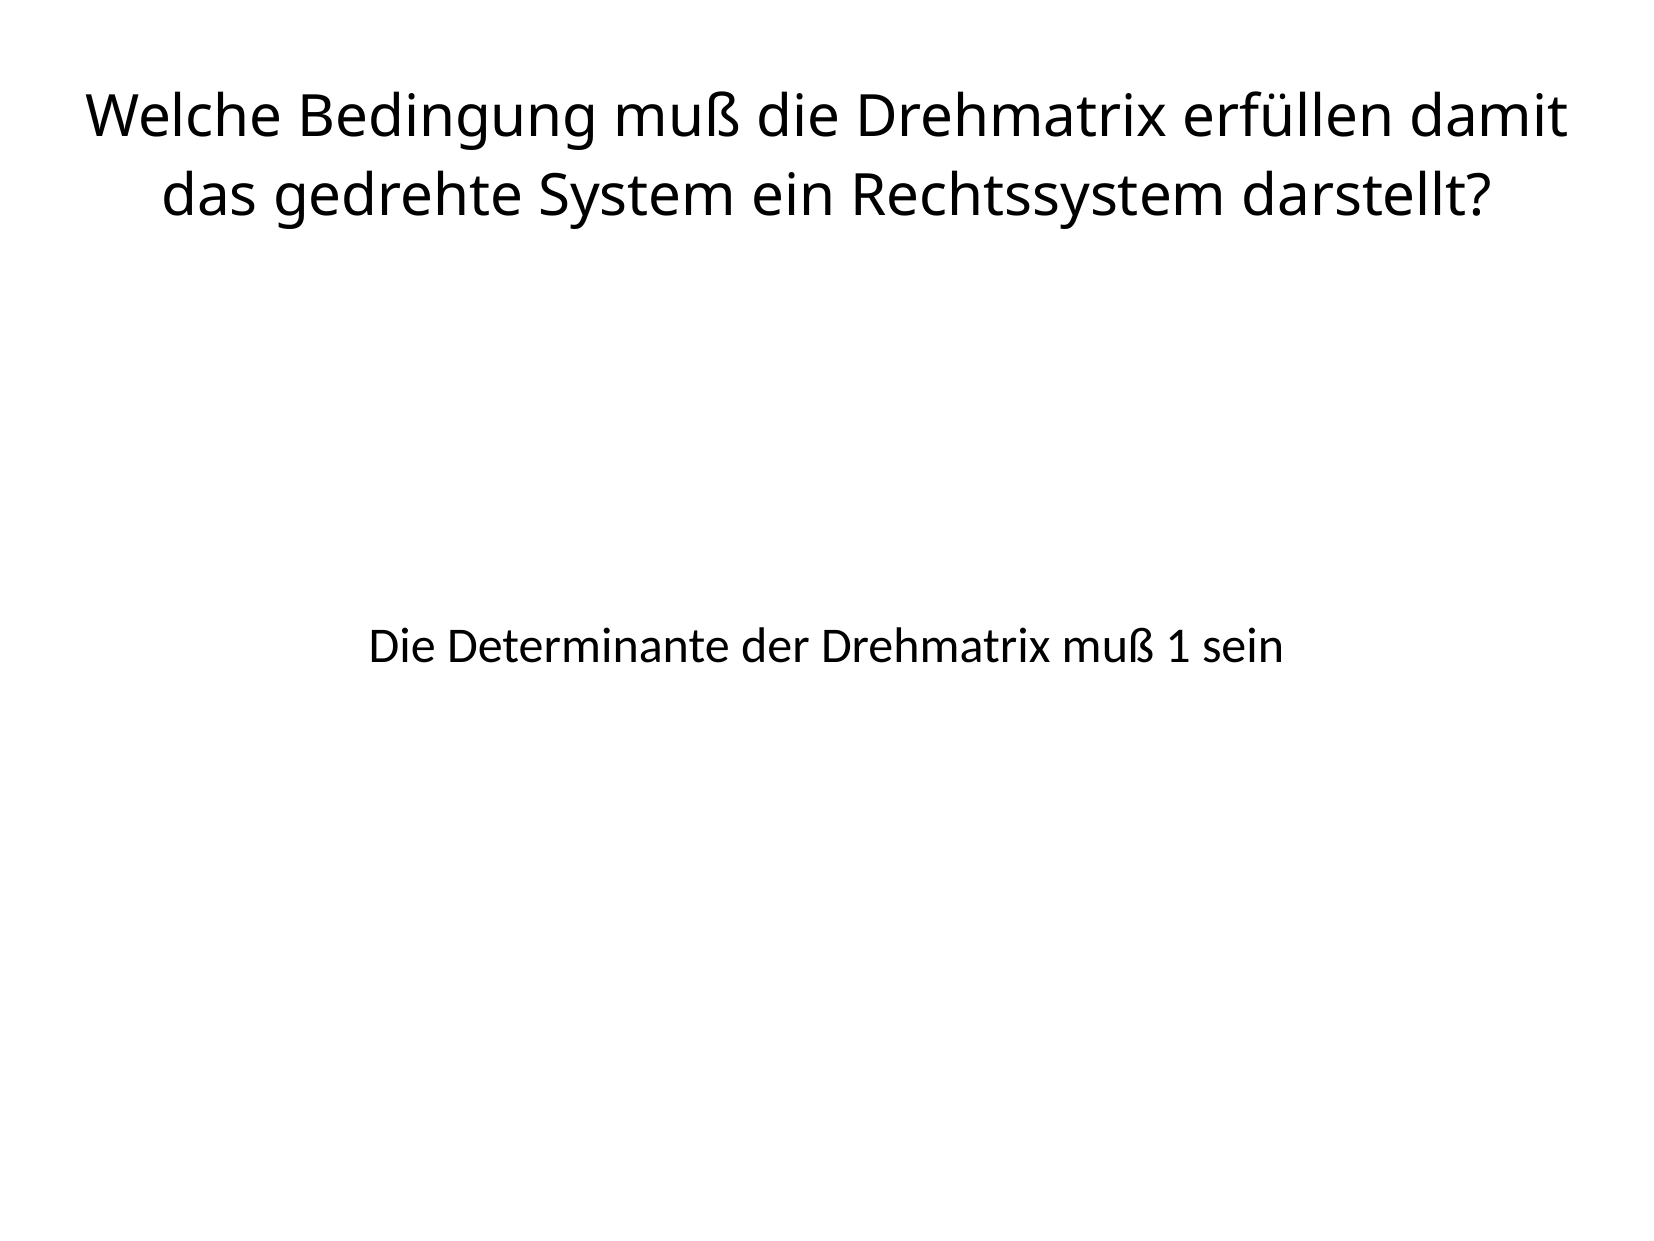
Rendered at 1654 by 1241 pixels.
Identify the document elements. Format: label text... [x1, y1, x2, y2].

subtitle Die Determinante der Drehmatrix muß 1 sein [82, 290, 1571, 1010]
title Welche Bedingung muß die Drehmatrix erfüllen damit das gedrehte System ein Rechtssystem darstellt? [82, 49, 1571, 257]
